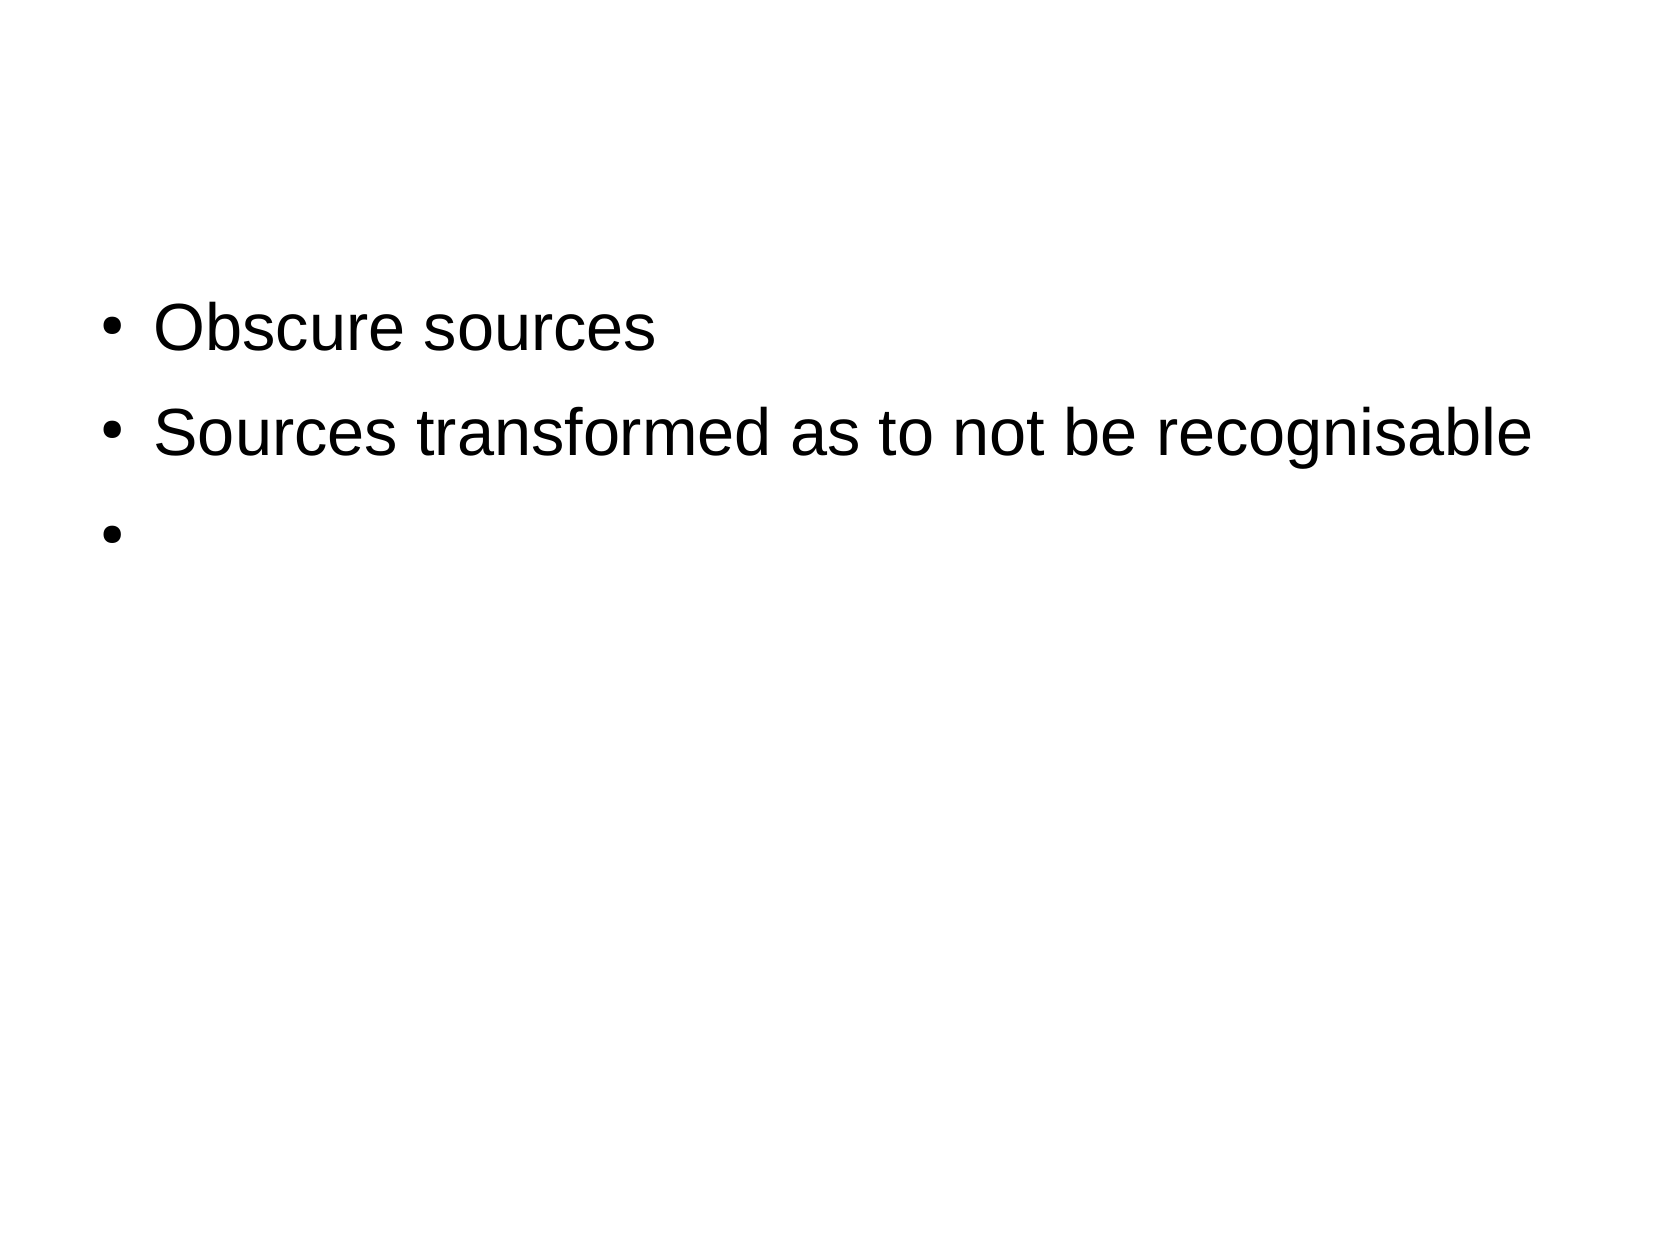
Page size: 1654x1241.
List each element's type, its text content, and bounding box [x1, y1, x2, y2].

list Obscure sources Sources transformed as to not be recognisable [82, 290, 1538, 1010]
